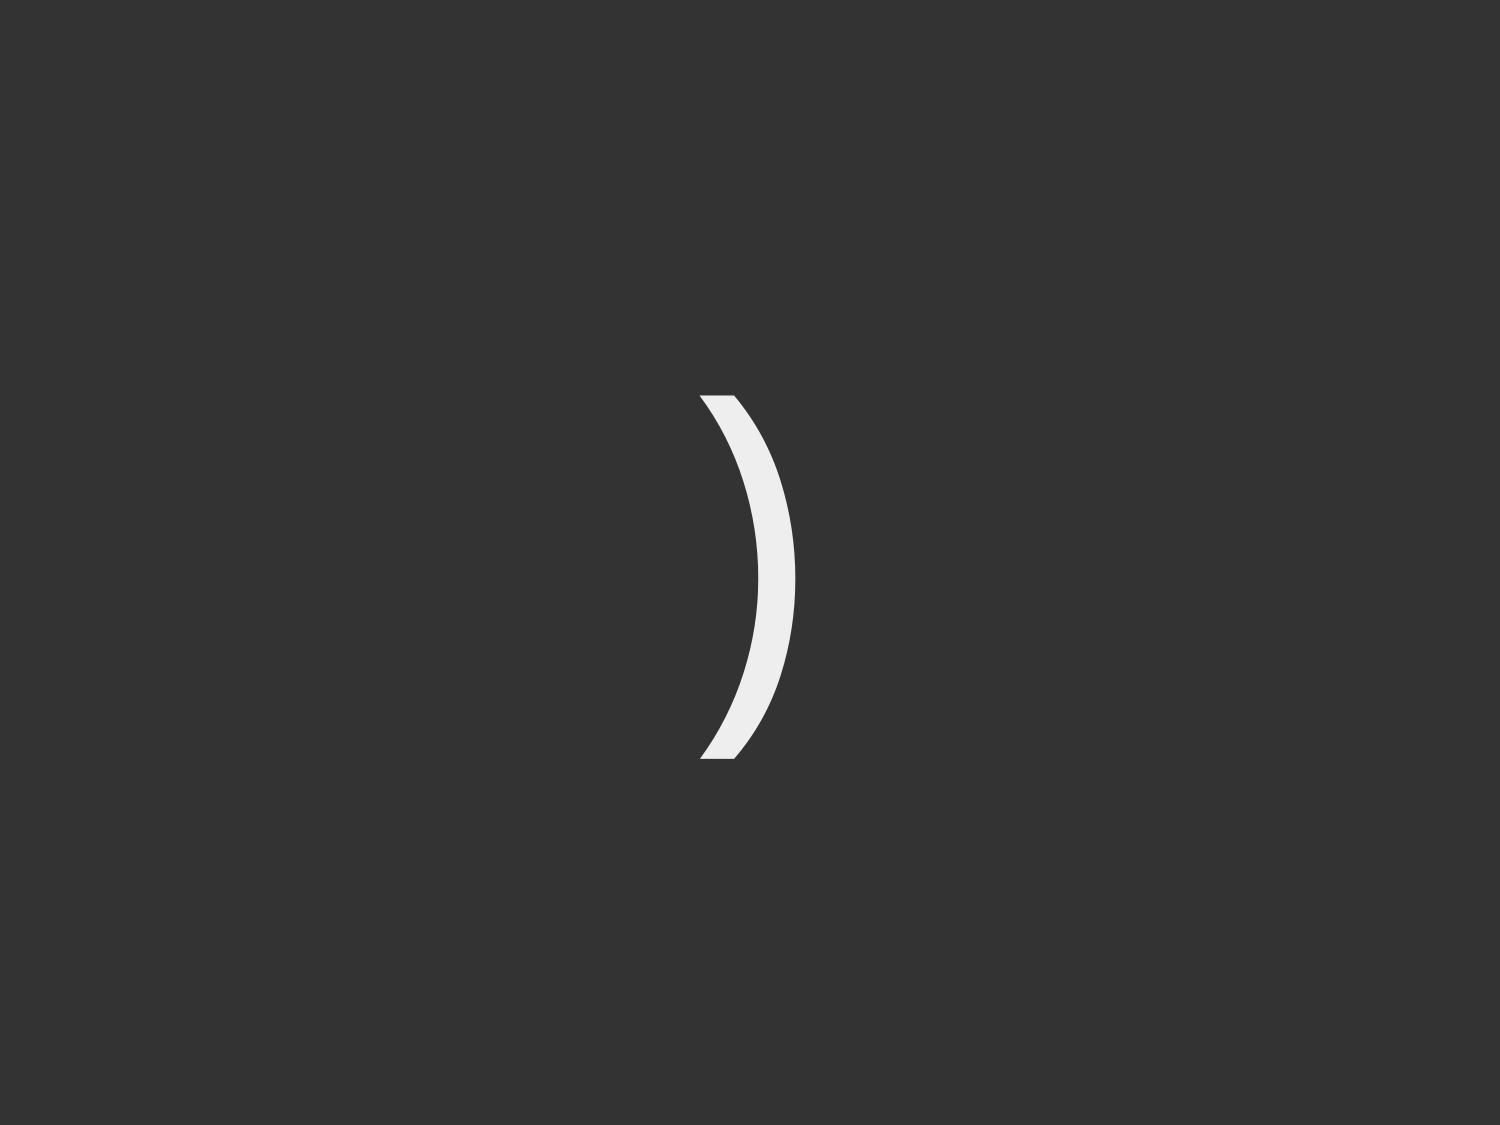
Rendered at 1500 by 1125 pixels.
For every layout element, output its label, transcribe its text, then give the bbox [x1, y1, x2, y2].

title ) [75, 57, 1425, 997]
